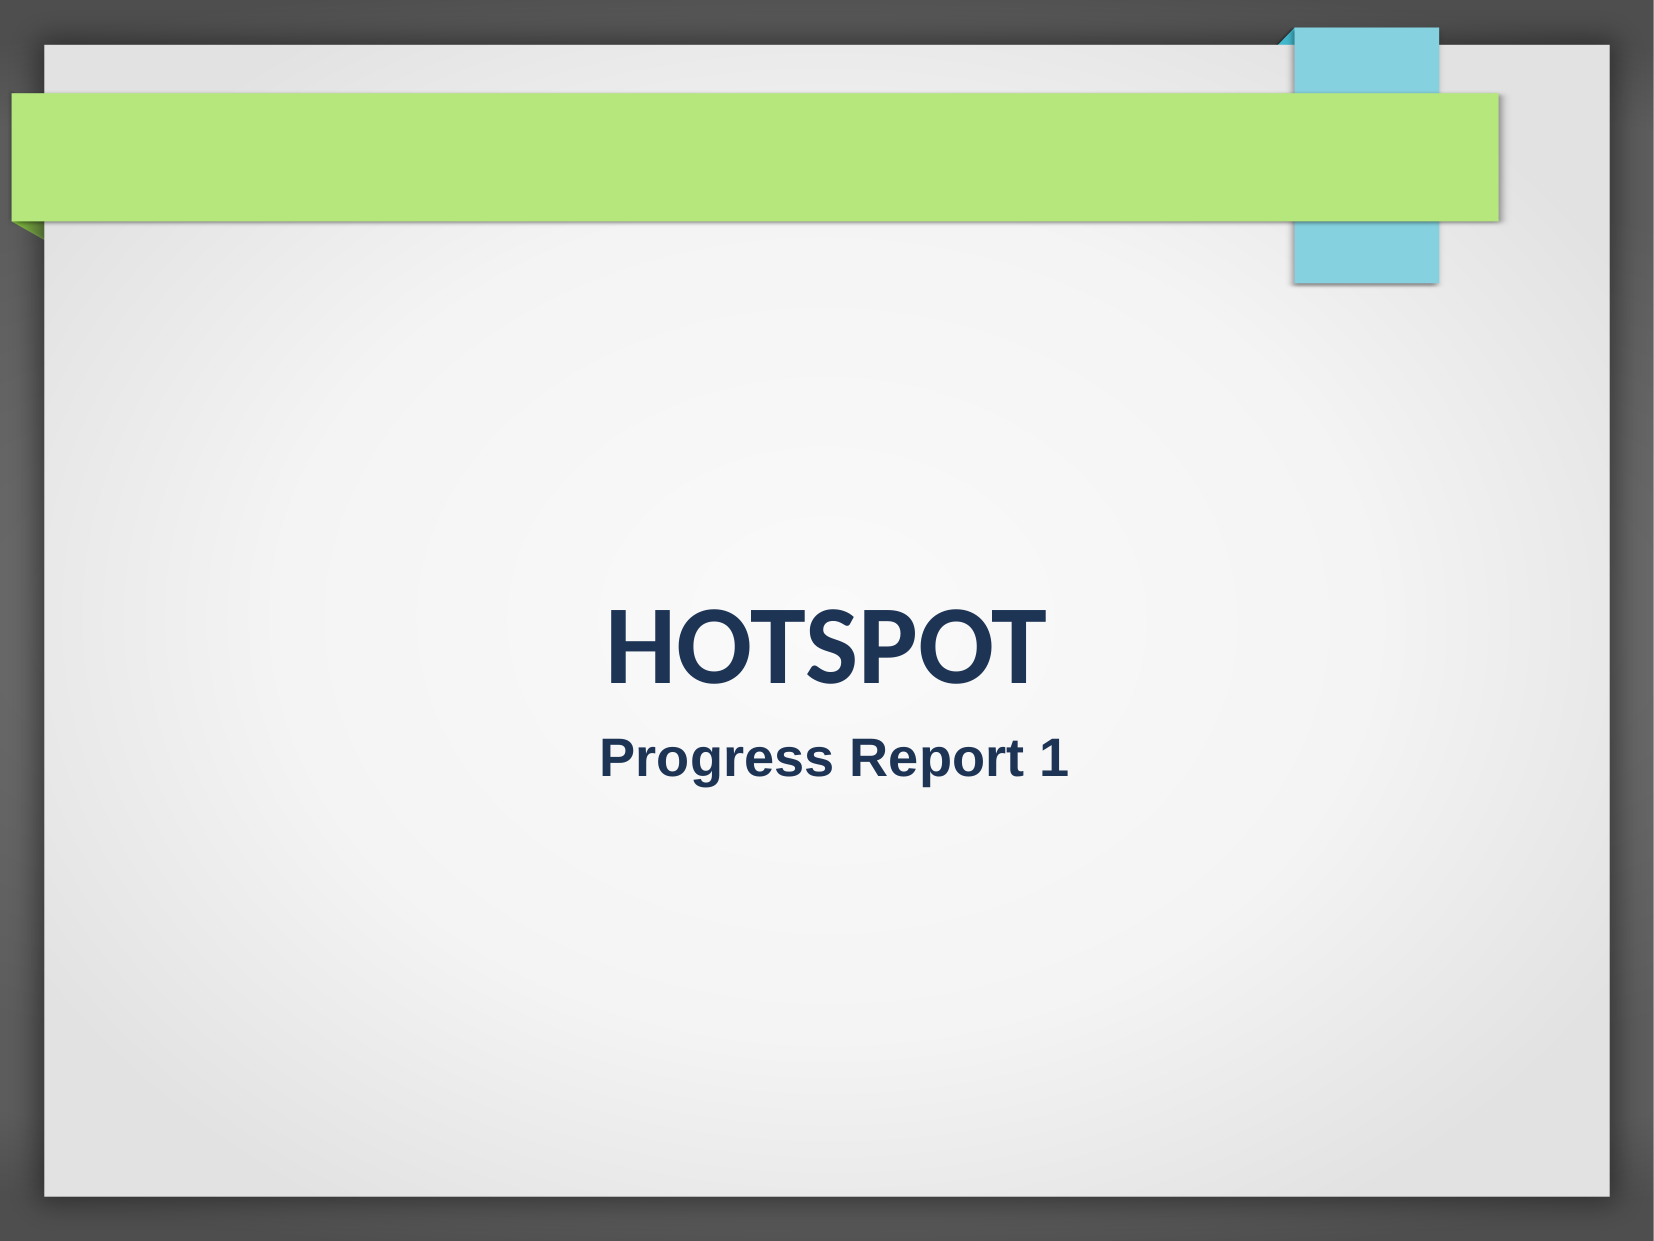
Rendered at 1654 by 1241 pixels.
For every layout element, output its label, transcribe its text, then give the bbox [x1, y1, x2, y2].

subtitle HOTSPOT [82, 295, 1571, 1015]
text_box Progress Report 1 [585, 720, 1104, 843]
picture [0, 0, 1654, 1241]
